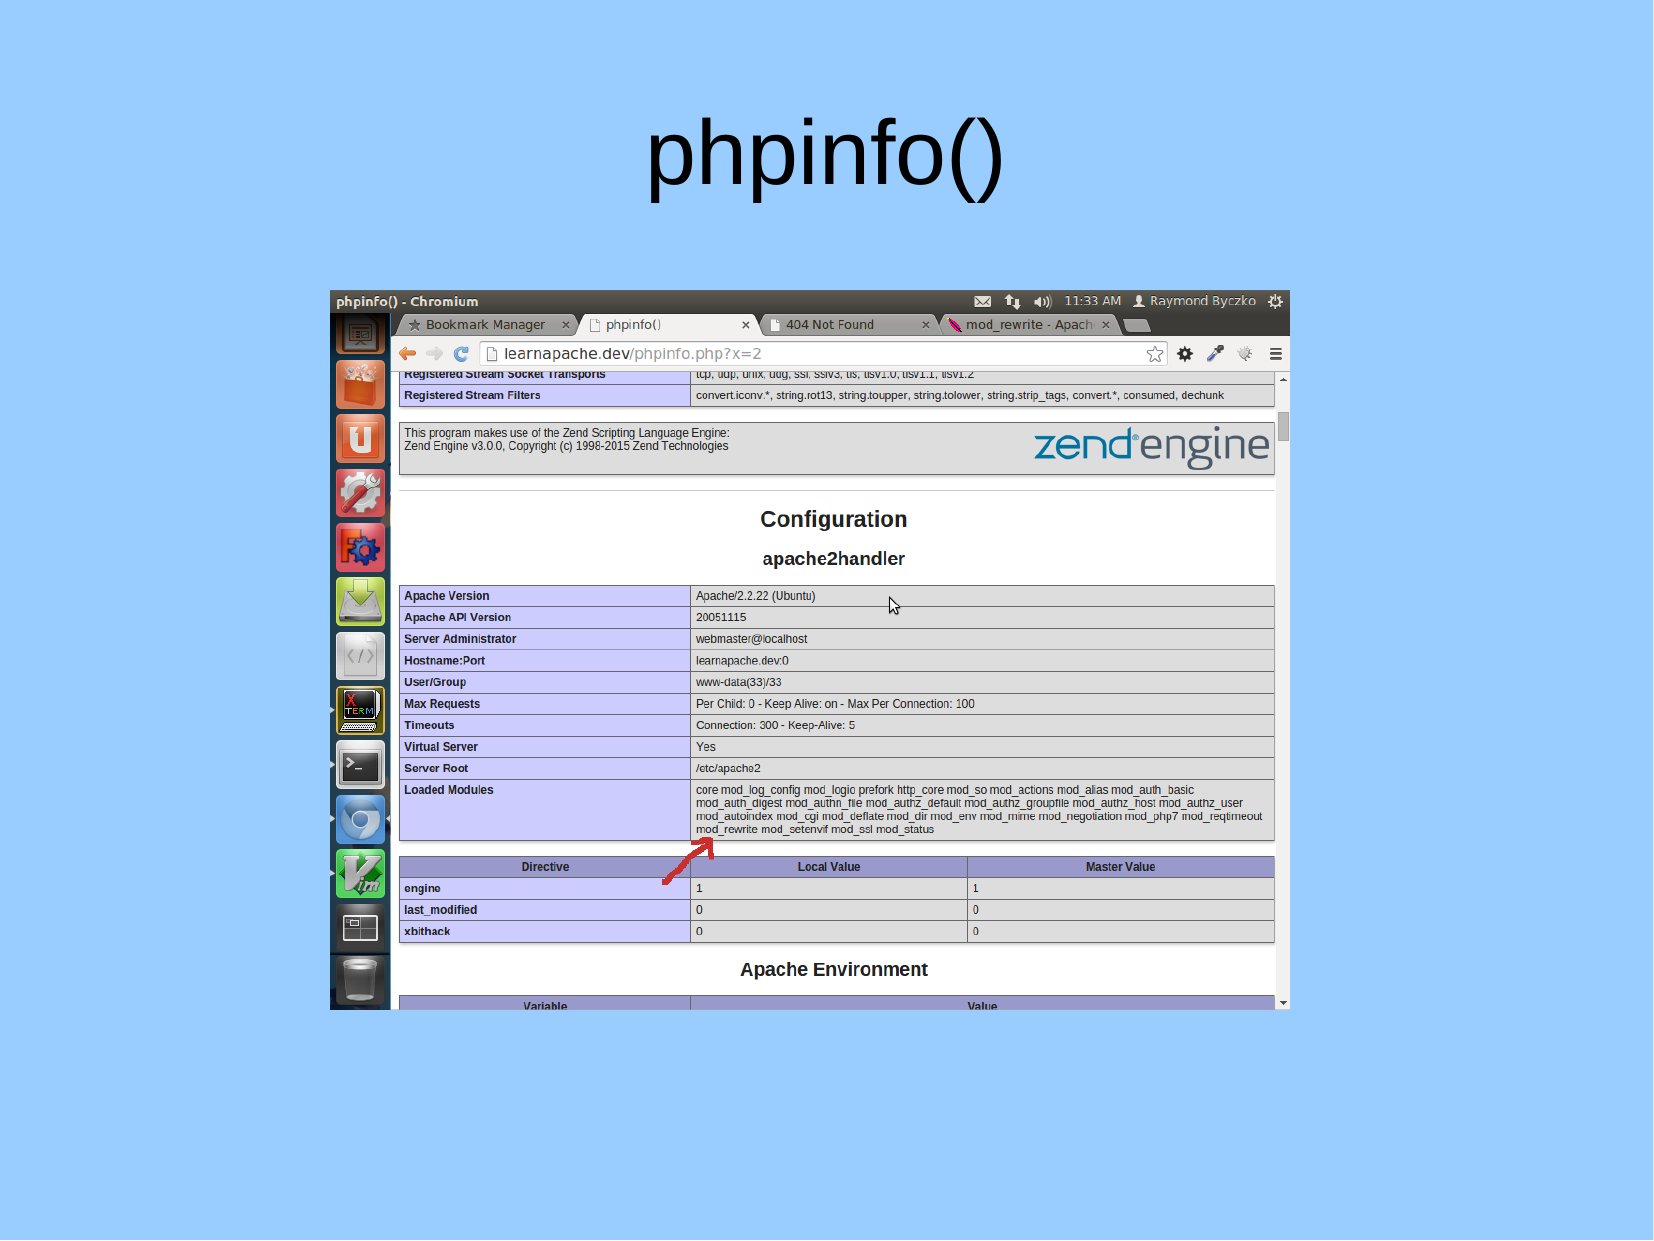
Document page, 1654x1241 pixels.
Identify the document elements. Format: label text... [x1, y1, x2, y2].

title phpinfo() [82, 49, 1571, 257]
picture [330, 290, 1290, 1010]
